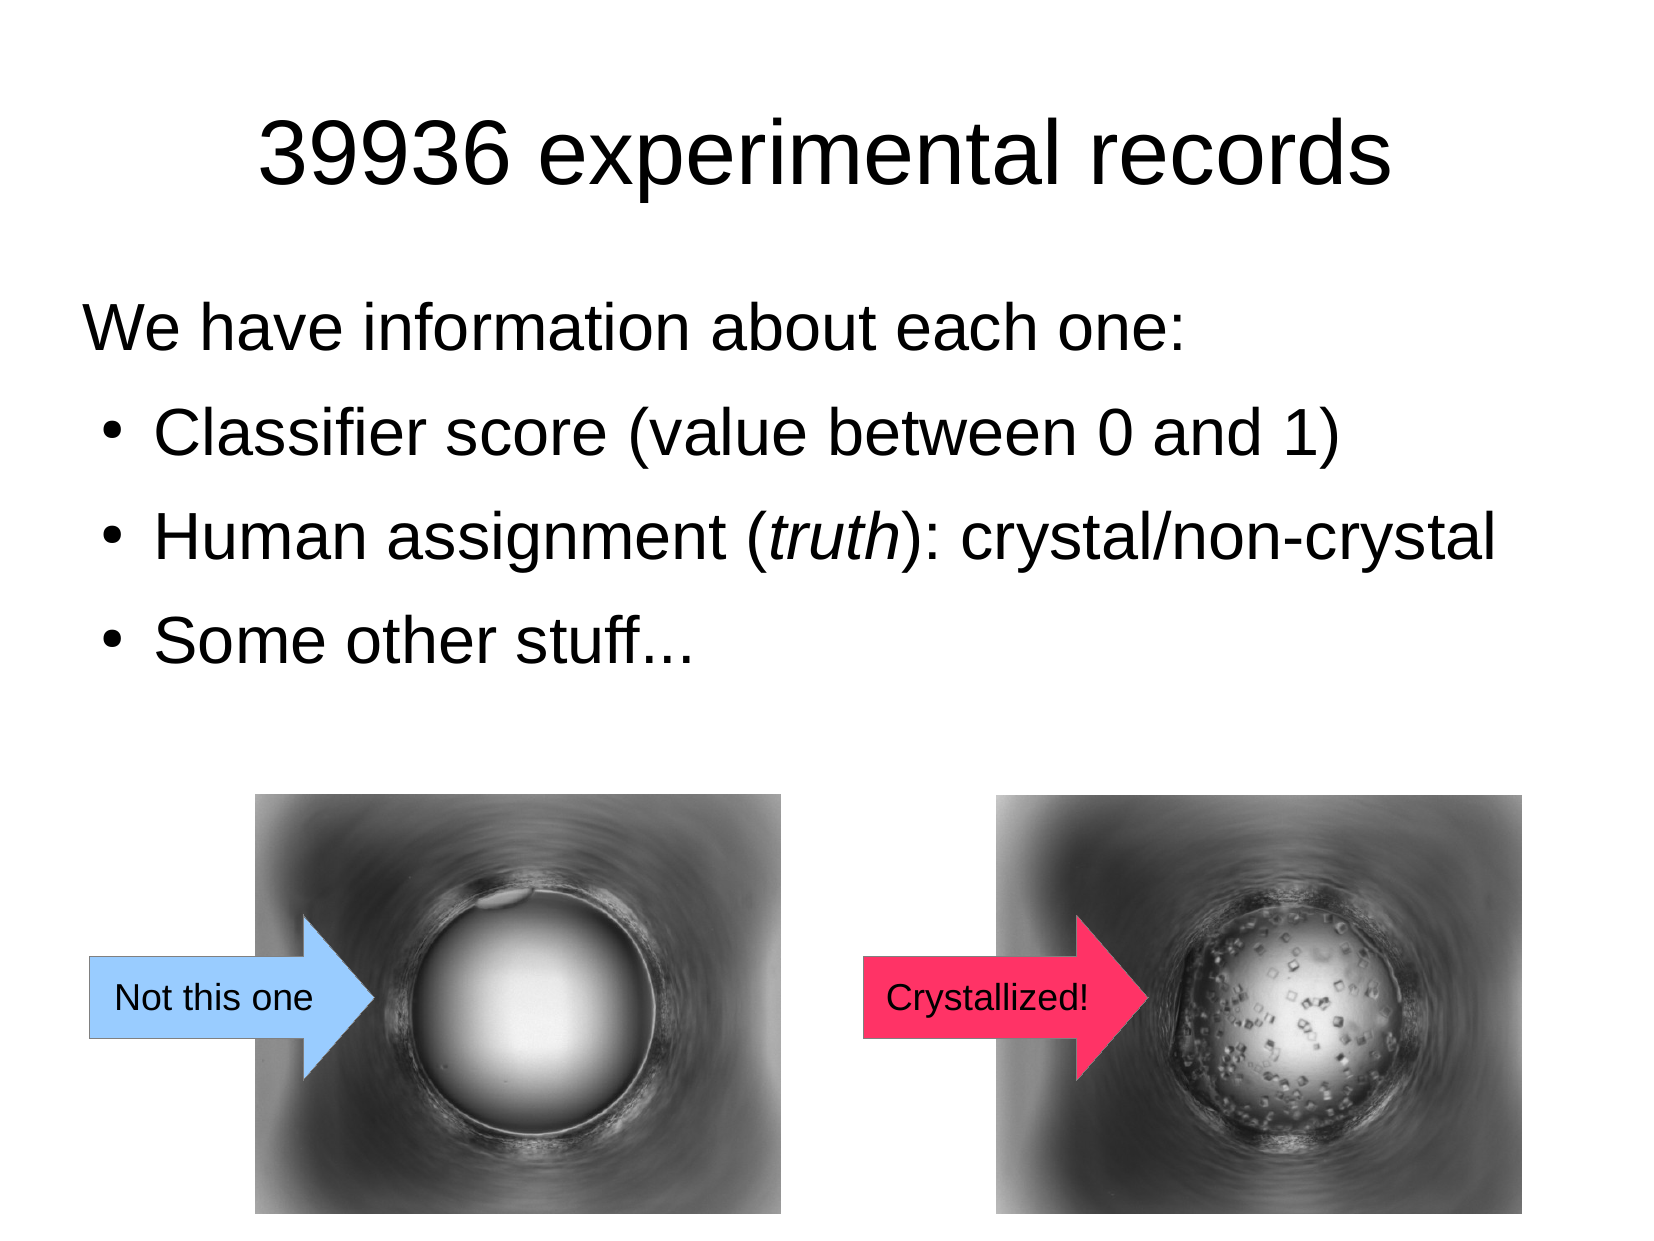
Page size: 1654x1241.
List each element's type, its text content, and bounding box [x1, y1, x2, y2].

picture [996, 795, 1522, 1214]
text_box Crystallized! [863, 915, 1149, 1081]
text_box Not this one [89, 914, 375, 1081]
list We have information about each one: Classifier score (value between 0 and 1) Human assignment (truth): crystal/non-crystal Some other stuff... [82, 290, 1538, 1010]
title 39936 experimental records [82, 49, 1571, 257]
picture [255, 794, 781, 1214]
